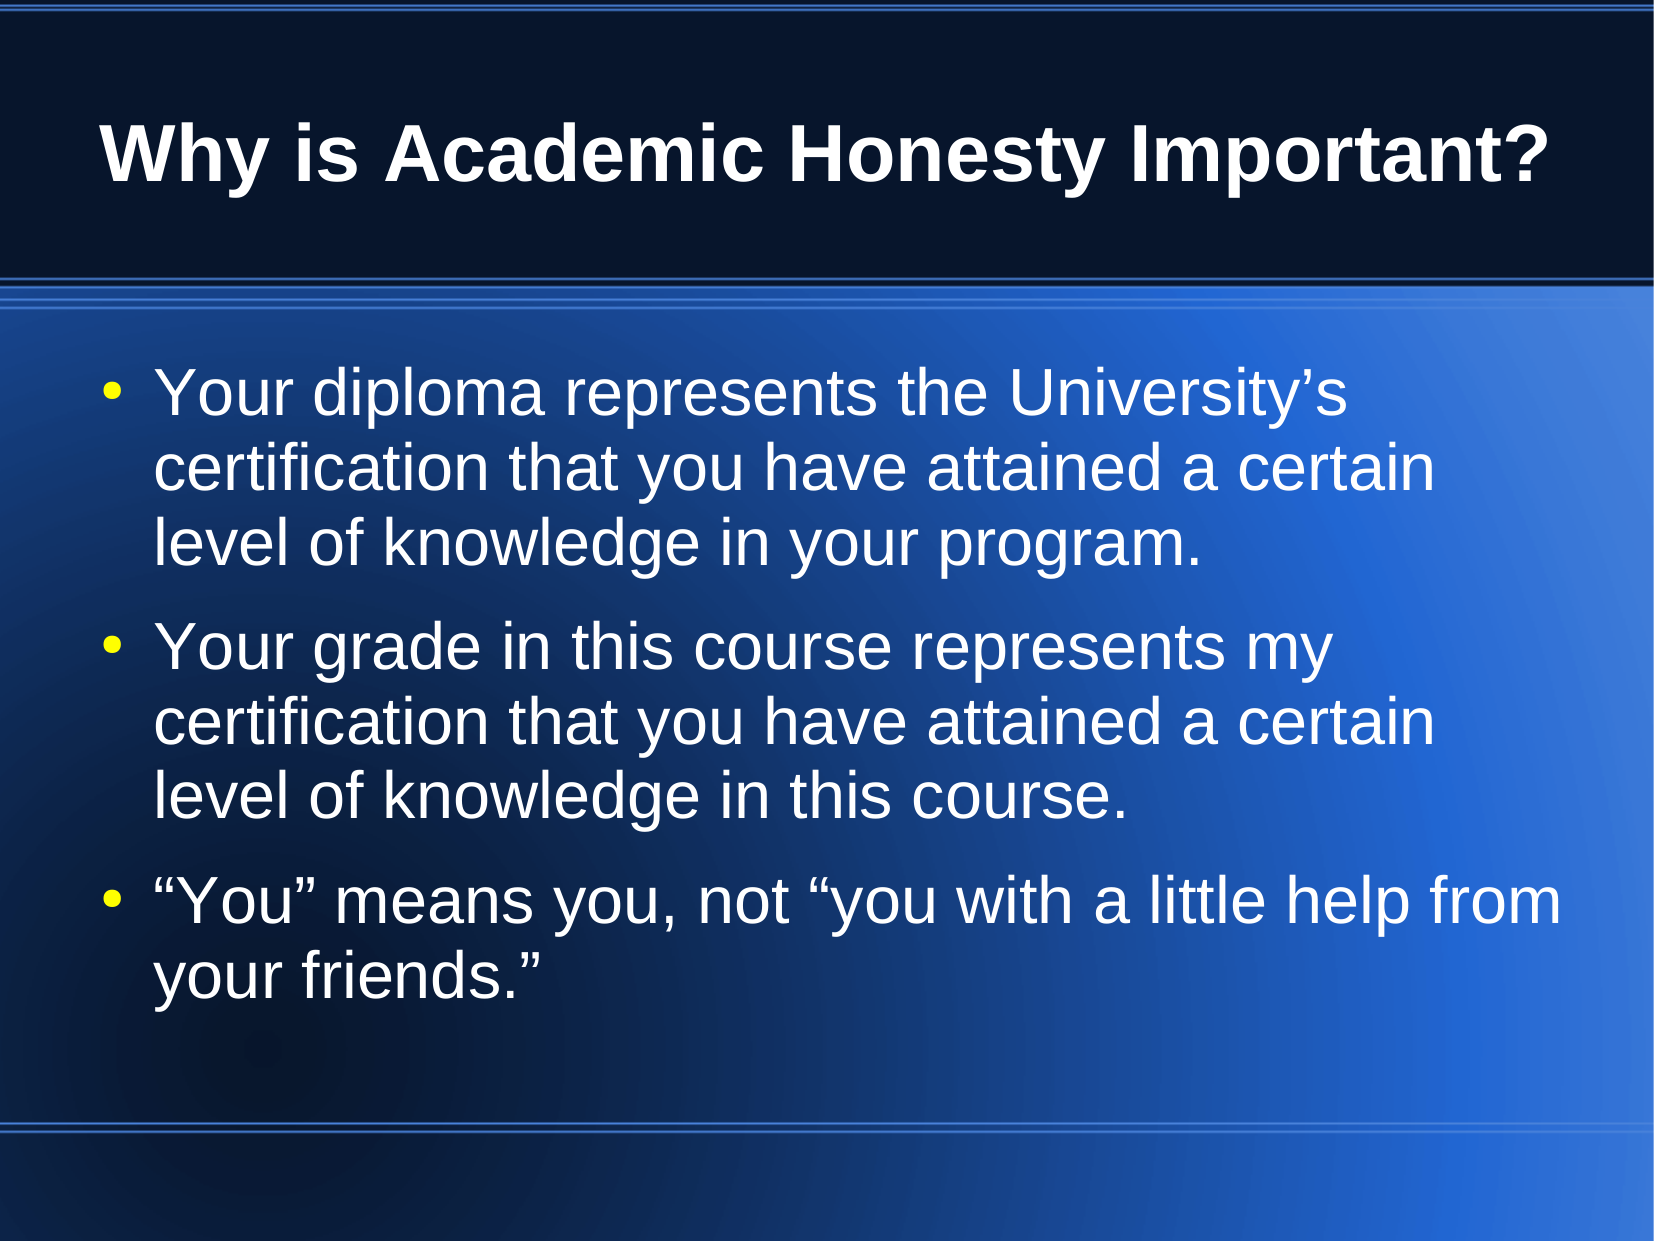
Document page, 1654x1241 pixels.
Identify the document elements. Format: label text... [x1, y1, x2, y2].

title Why is Academic Honesty Important? [82, 49, 1571, 257]
list Your diploma represents the University’s certification that you have attained a certain level of knowledge in your program. Your grade in this course represents my certification that you have attained a certain level of knowledge in this course. “You” means you, not “you with a little help from your friends.” [82, 355, 1571, 1060]
picture [0, 0, 1654, 1241]
